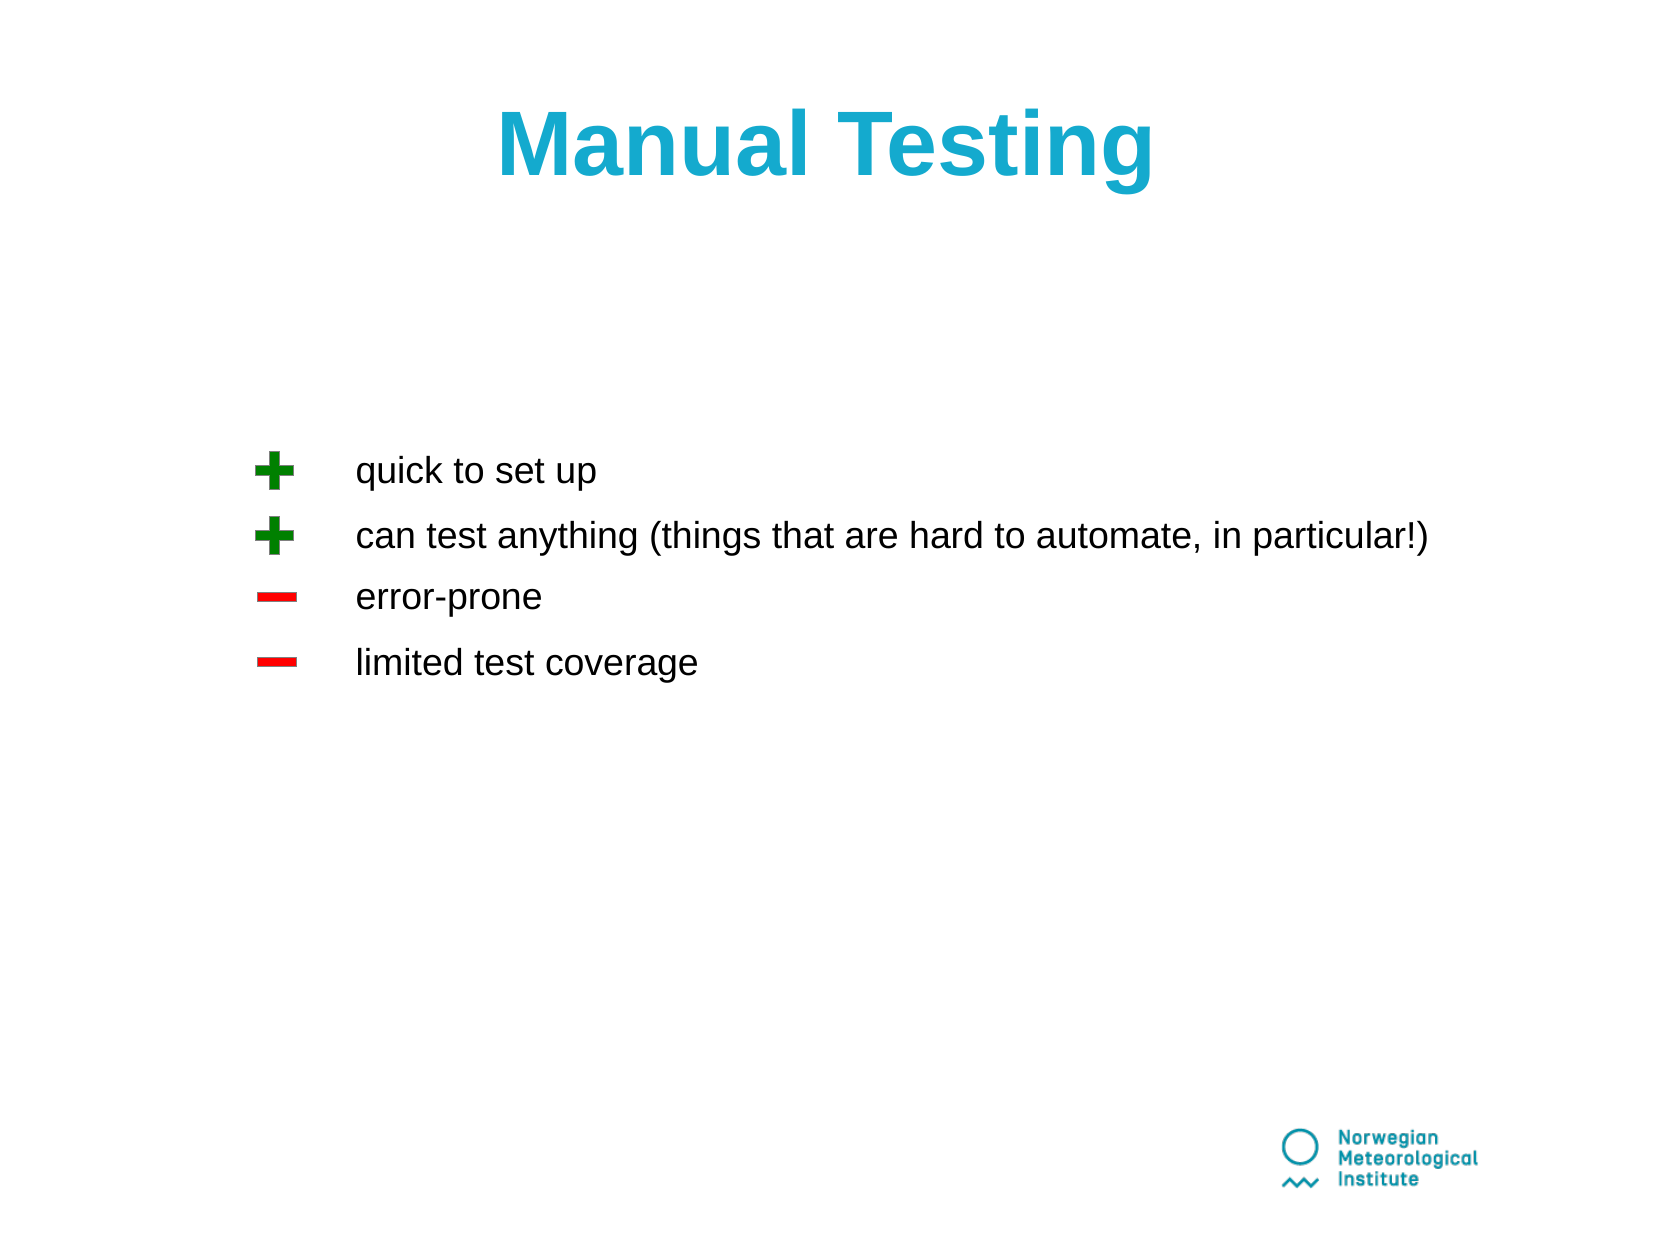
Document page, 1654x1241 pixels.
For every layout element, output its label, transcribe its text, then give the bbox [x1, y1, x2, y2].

text_box limited test coverage [340, 633, 714, 691]
text_box [255, 516, 294, 555]
text_box quick to set up [340, 441, 612, 499]
text_box error-prone [340, 568, 558, 626]
text_box [257, 657, 297, 667]
title Manual Testing [160, 91, 1494, 196]
text_box [257, 592, 297, 602]
text_box can test anything (things that are hard to automate, in particular!) [340, 506, 1445, 564]
picture [1236, 1089, 1653, 1241]
text_box [255, 451, 294, 490]
